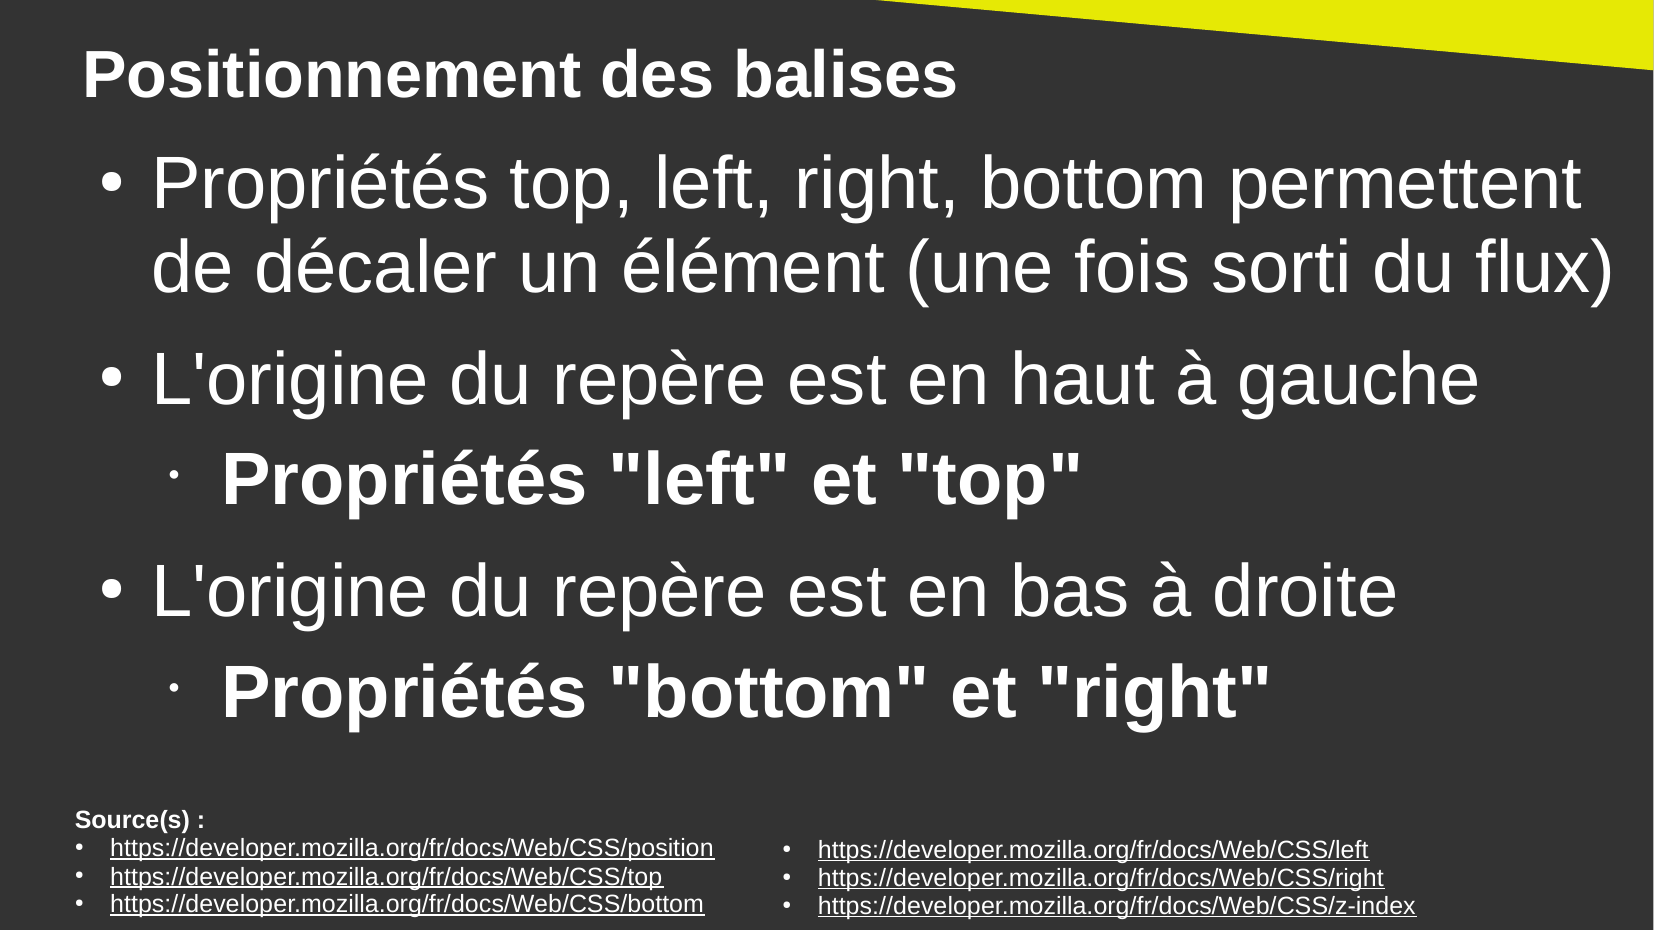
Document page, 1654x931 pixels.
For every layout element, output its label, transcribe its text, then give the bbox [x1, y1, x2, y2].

title Positionnement des balises [82, 37, 1571, 114]
text_box [875, 0, 1654, 71]
list Propriétés top, left, right, bottom permettent de décaler un élément (une fois sorti du flux) L'origine du repère est en haut à gauche Propriétés "left" et "top" L'origine du repère est en bas à droite Propriétés "bottom" et "right" [80, 141, 1620, 768]
text_box https://developer.mozilla.org/fr/docs/Web/CSS/left https://developer.mozilla.org/fr/docs/Web/CSS/right https://developer.mozilla.org/fr/docs/Web/CSS/z-index [767, 828, 1441, 928]
text_box Source(s) : https://developer.mozilla.org/fr/docs/Web/CSS/position https://developer.mozilla.org/fr/docs/Web/CSS/top https://developer.mozilla.org/fr/docs/Web/CSS/bottom [60, 798, 733, 926]
